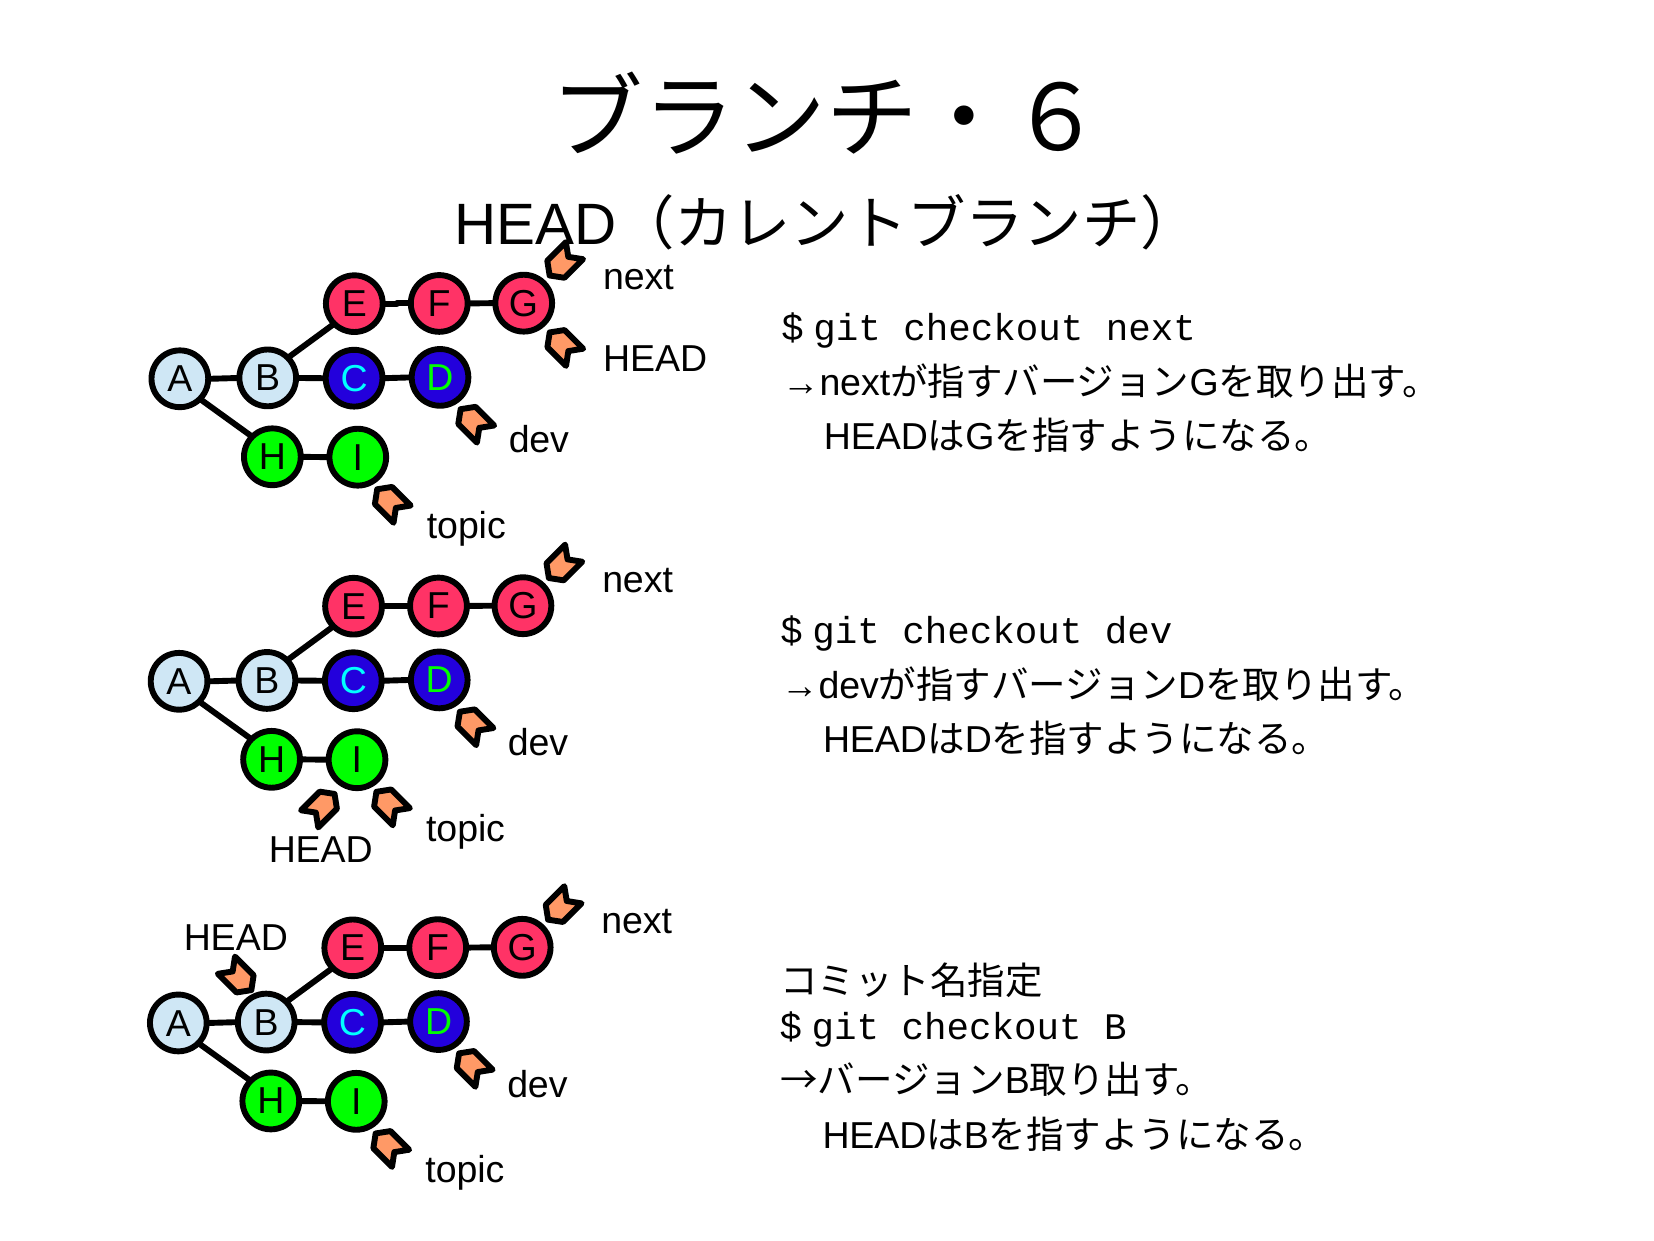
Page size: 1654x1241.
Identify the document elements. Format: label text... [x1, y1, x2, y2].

text_box G [495, 274, 553, 332]
text_box C [324, 993, 381, 1051]
text_box next [588, 248, 691, 313]
text_box G [494, 577, 552, 635]
text_box A [151, 350, 209, 408]
text_box C [325, 652, 382, 710]
text_box next [586, 892, 690, 958]
text_box E [325, 275, 383, 333]
text_box [546, 544, 583, 581]
text_box dev [493, 411, 585, 491]
text_box [547, 242, 584, 278]
text_box [545, 886, 582, 922]
text_box E [324, 919, 382, 977]
text_box H [243, 428, 301, 486]
text_box [457, 709, 493, 746]
text_box [456, 1051, 492, 1087]
text_box HEAD [169, 909, 308, 967]
text_box dev [493, 714, 584, 793]
text_box dev [492, 1055, 584, 1135]
text_box HEAD [253, 820, 393, 878]
text_box D [410, 993, 467, 1050]
text_box $ git checkout next →nextが指すバージョンGを取り出す。 HEADはGを指すようになる。 [767, 299, 1405, 443]
text_box H [243, 730, 300, 788]
text_box $ git checkout dev →devが指すバージョンDを取り出す。 HEADはDを指すようになる。 [766, 601, 1391, 745]
text_box コミット名指定 $ git checkout B →バージョンB取り出す。 HEADはBを指すようになる。 [765, 943, 1295, 1124]
text_box E [325, 577, 382, 635]
text_box I [328, 1072, 385, 1130]
text_box A [149, 994, 207, 1052]
text_box [547, 330, 584, 366]
text_box topic [411, 799, 525, 857]
text_box B [238, 993, 295, 1051]
text_box B [238, 652, 296, 709]
text_box [373, 1131, 410, 1167]
text_box F [410, 577, 467, 635]
text_box I [329, 428, 387, 486]
text_box next [587, 550, 691, 616]
title ブランチ・６ HEAD（カレントブランチ） [82, 49, 1571, 257]
text_box B [239, 349, 296, 407]
text_box D [411, 349, 469, 406]
text_box [301, 791, 337, 820]
text_box [458, 406, 493, 443]
text_box [374, 486, 411, 523]
text_box topic [410, 1141, 525, 1199]
text_box G [494, 918, 551, 976]
text_box H [242, 1072, 300, 1130]
text_box HEAD [588, 329, 727, 396]
text_box C [325, 349, 383, 407]
text_box topic [412, 497, 526, 555]
text_box F [409, 919, 466, 977]
text_box D [411, 651, 468, 709]
text_box [374, 789, 410, 824]
text_box I [328, 731, 386, 789]
text_box F [410, 275, 468, 332]
text_box A [150, 652, 208, 710]
text_box [217, 967, 254, 993]
